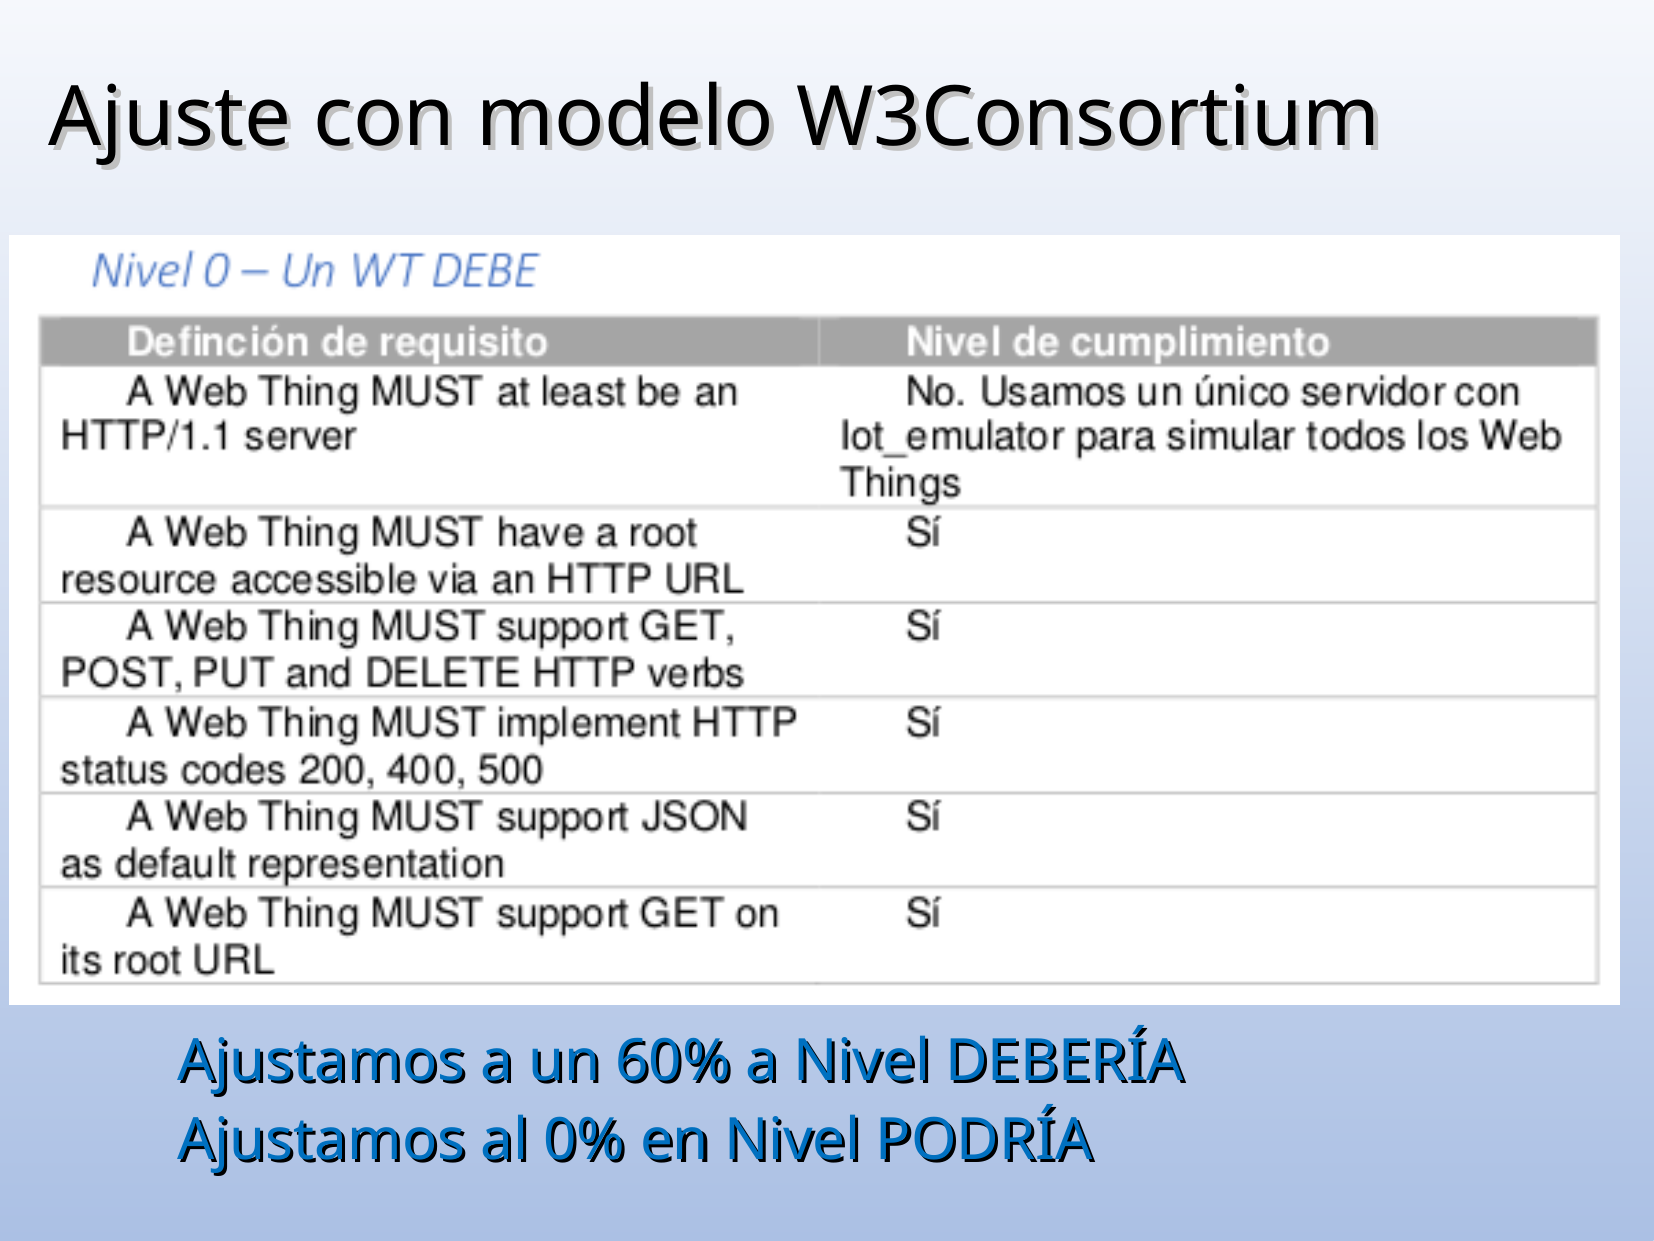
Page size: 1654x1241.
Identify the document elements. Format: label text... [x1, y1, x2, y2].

text_box Ajustamos a un 60% a Nivel DEBERÍA Ajustamos al 0% en Nivel PODRÍA [162, 1010, 1262, 1179]
title Ajuste con modelo W3Consortium [48, 61, 1537, 163]
picture [9, 235, 1620, 1006]
